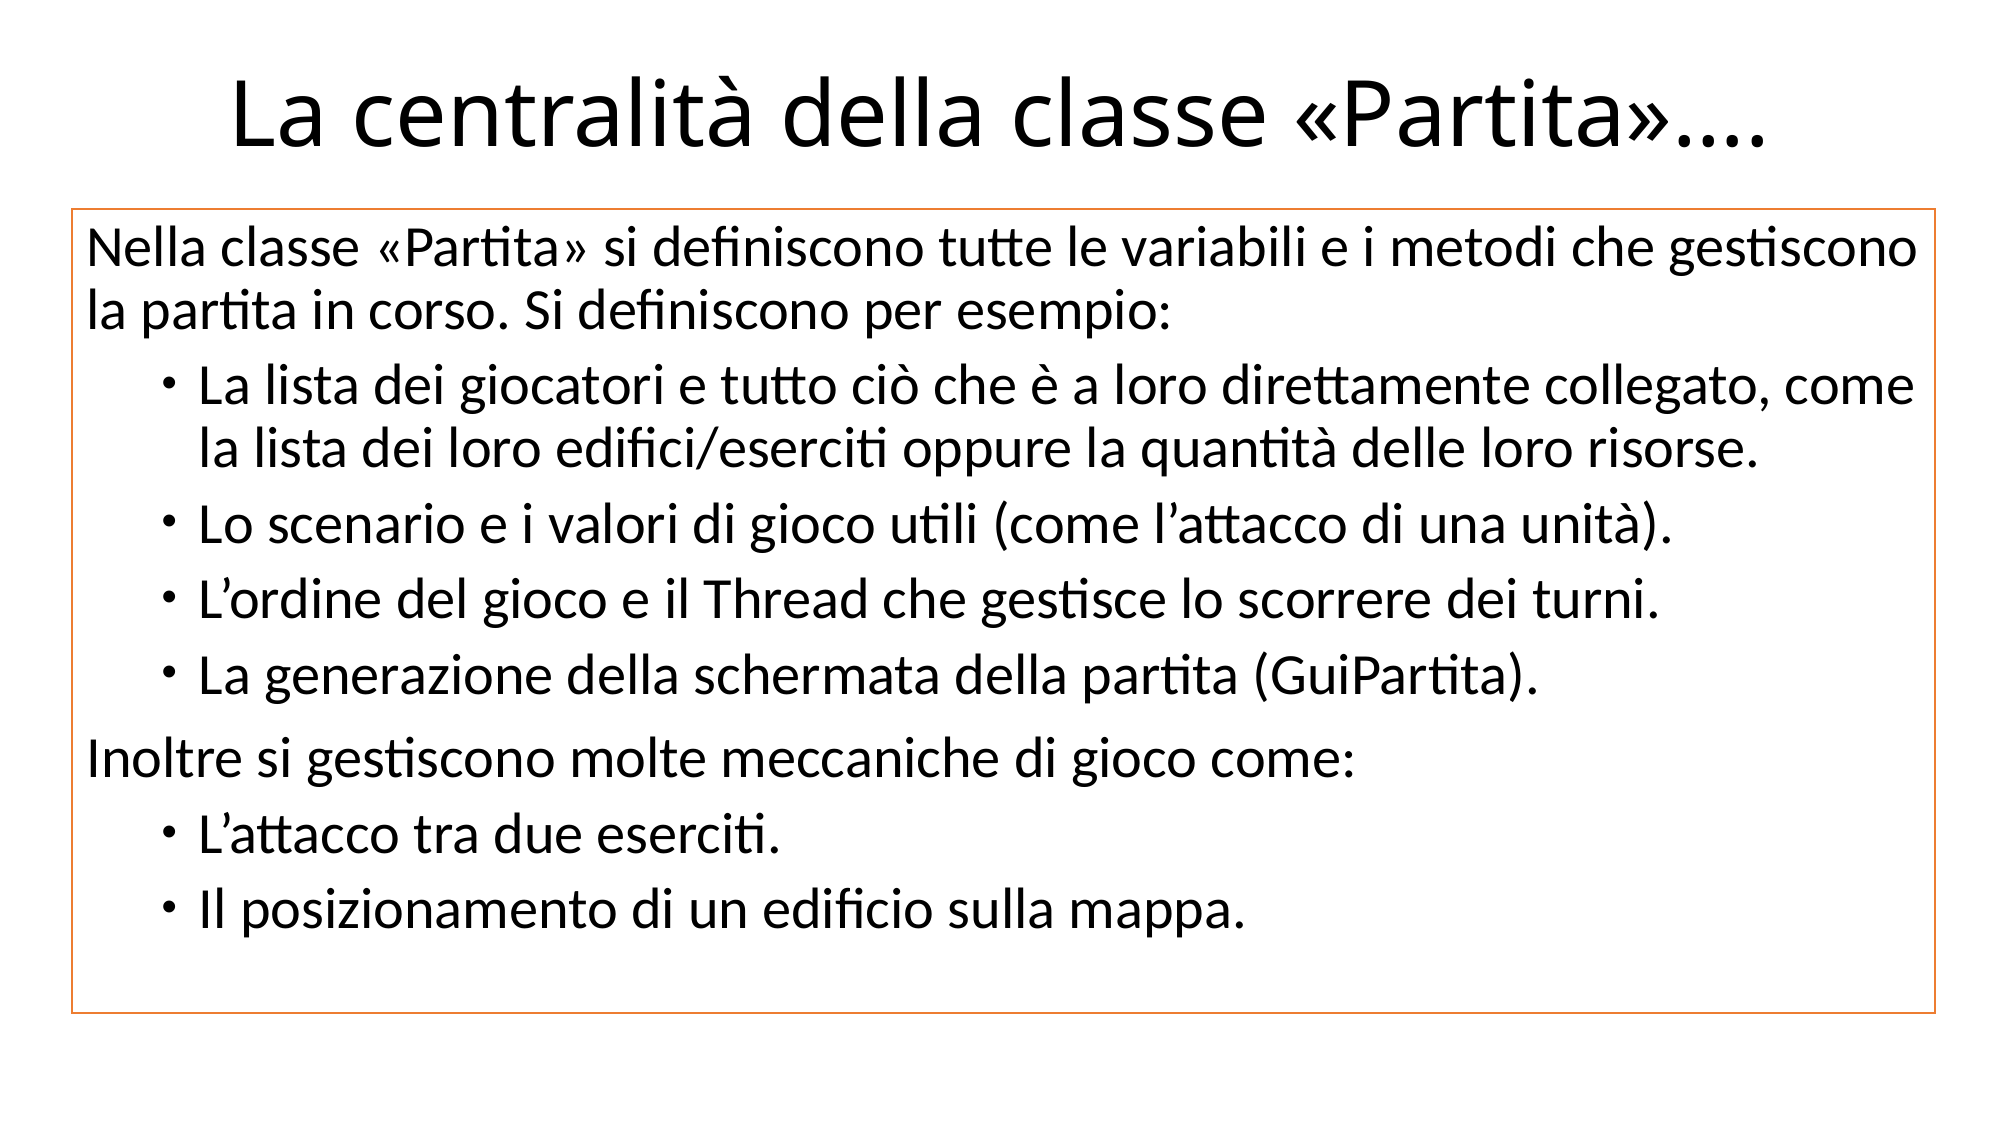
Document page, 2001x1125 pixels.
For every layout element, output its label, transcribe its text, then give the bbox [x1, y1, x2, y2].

list Nella classe «Partita» si definiscono tutte le variabili e i metodi che gestiscono la partita in corso. Si definiscono per esempio: La lista dei giocatori e tutto ciò che è a loro direttamente collegato, come la lista dei loro edifici/eserciti oppure la quantità delle loro risorse. Lo scenario e i valori di gioco utili (come l’attacco di una unità). L’ordine del gioco e il Thread che gestisce lo scorrere dei turni. La generazione della schermata della partita (GuiPartita). Inoltre si gestiscono molte meccaniche di gioco come: L’attacco tra due eserciti. Il posizionamento di un edificio sulla mappa. [71, 208, 1935, 1014]
title La centralità della classe «Partita»…. [137, 59, 1863, 208]
